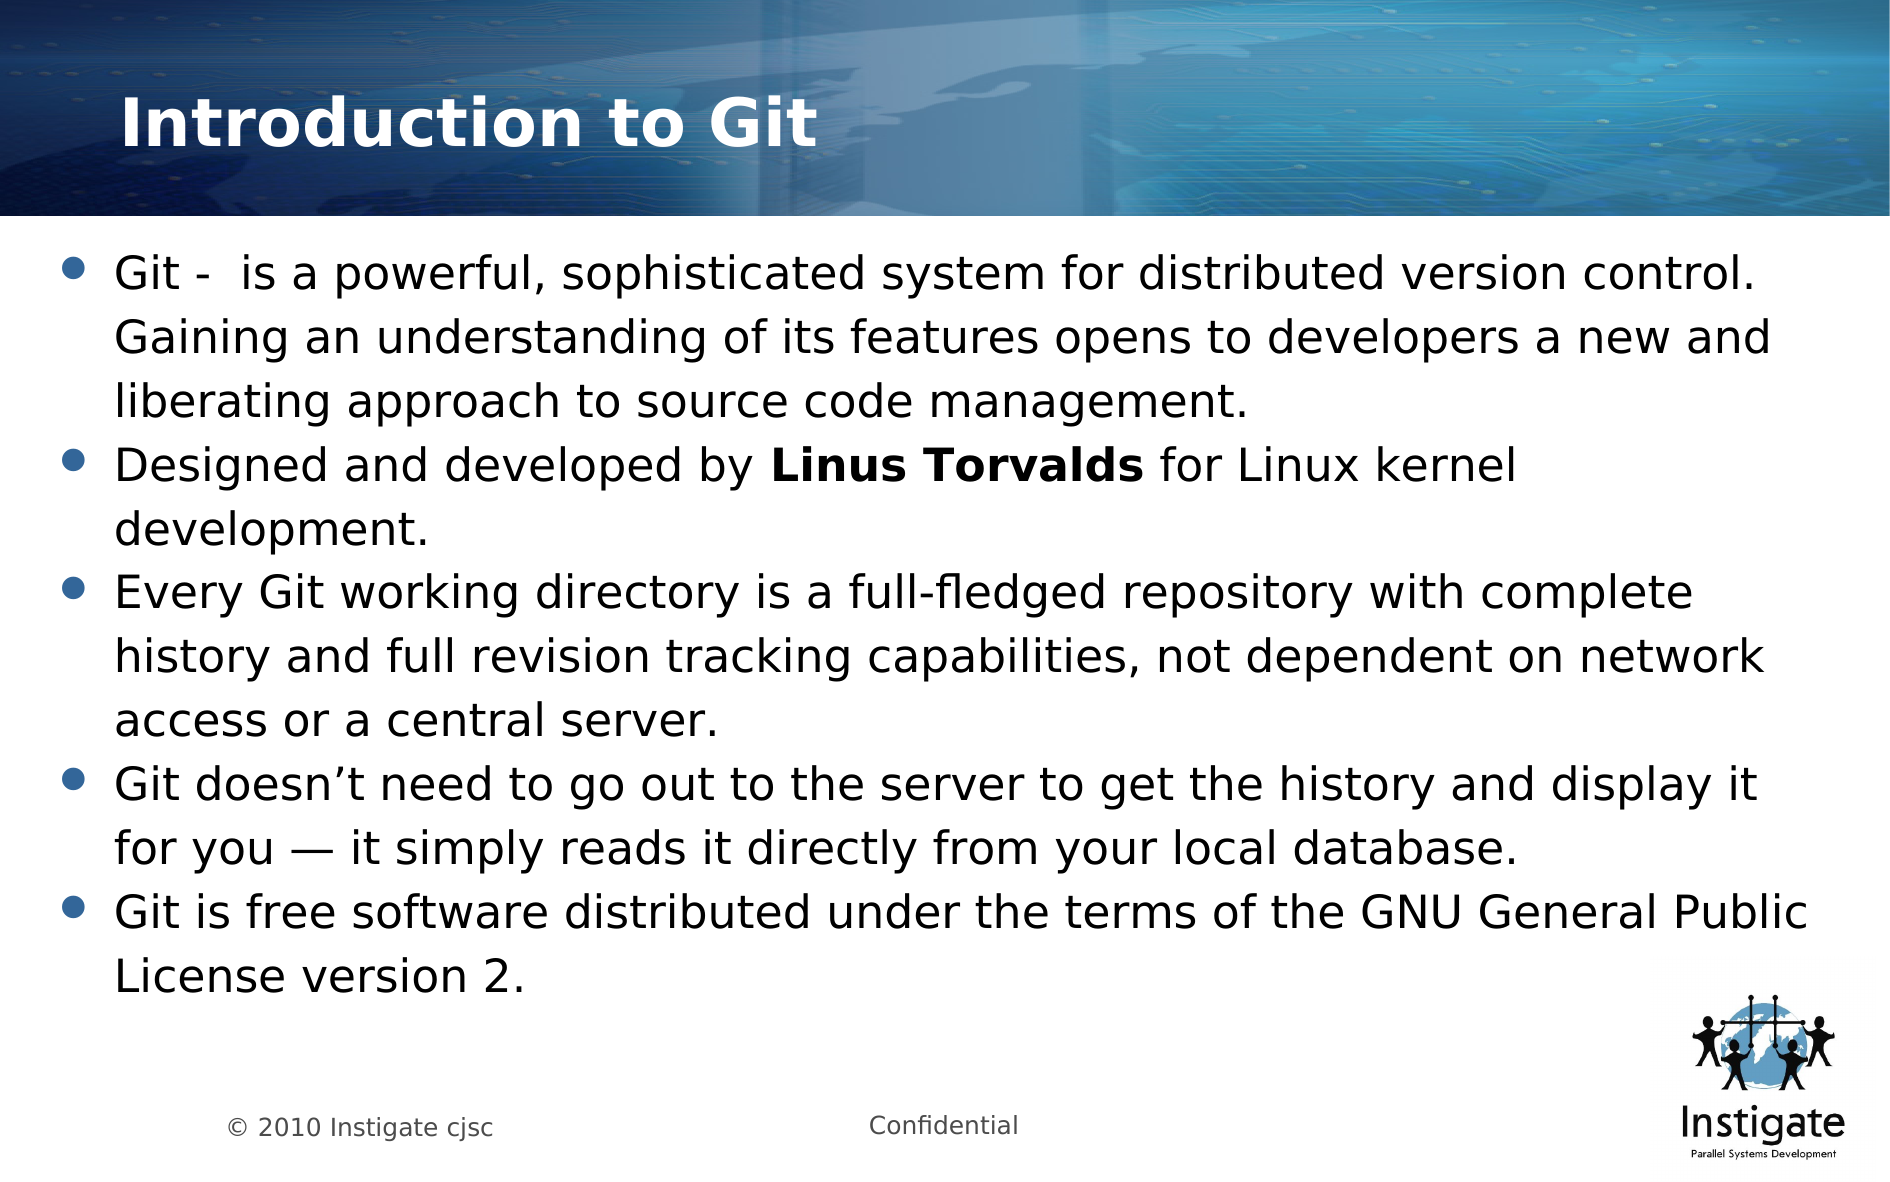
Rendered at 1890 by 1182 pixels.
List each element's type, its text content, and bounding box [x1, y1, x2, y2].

title Introduction to Git [94, 54, 1793, 210]
picture [0, 0, 1890, 216]
picture [1650, 956, 1876, 1182]
list Git - is a powerful, sophisticated system for distributed version control. Gaining an understanding of its features opens to developers a new and liberating approach to source code management. Designed and developed by Linus Torvalds for Linux kernel development. Every Git working directory is a full-fledged repository with complete history and full revision tracking capabilities, not dependent on network access or a central server. Git doesn’t need to go out to the server to get the history and display it for you — it simply reads it directly from your local database. Git is free software distributed under the terms of the GNU General Public License version 2. [59, 236, 1831, 1001]
